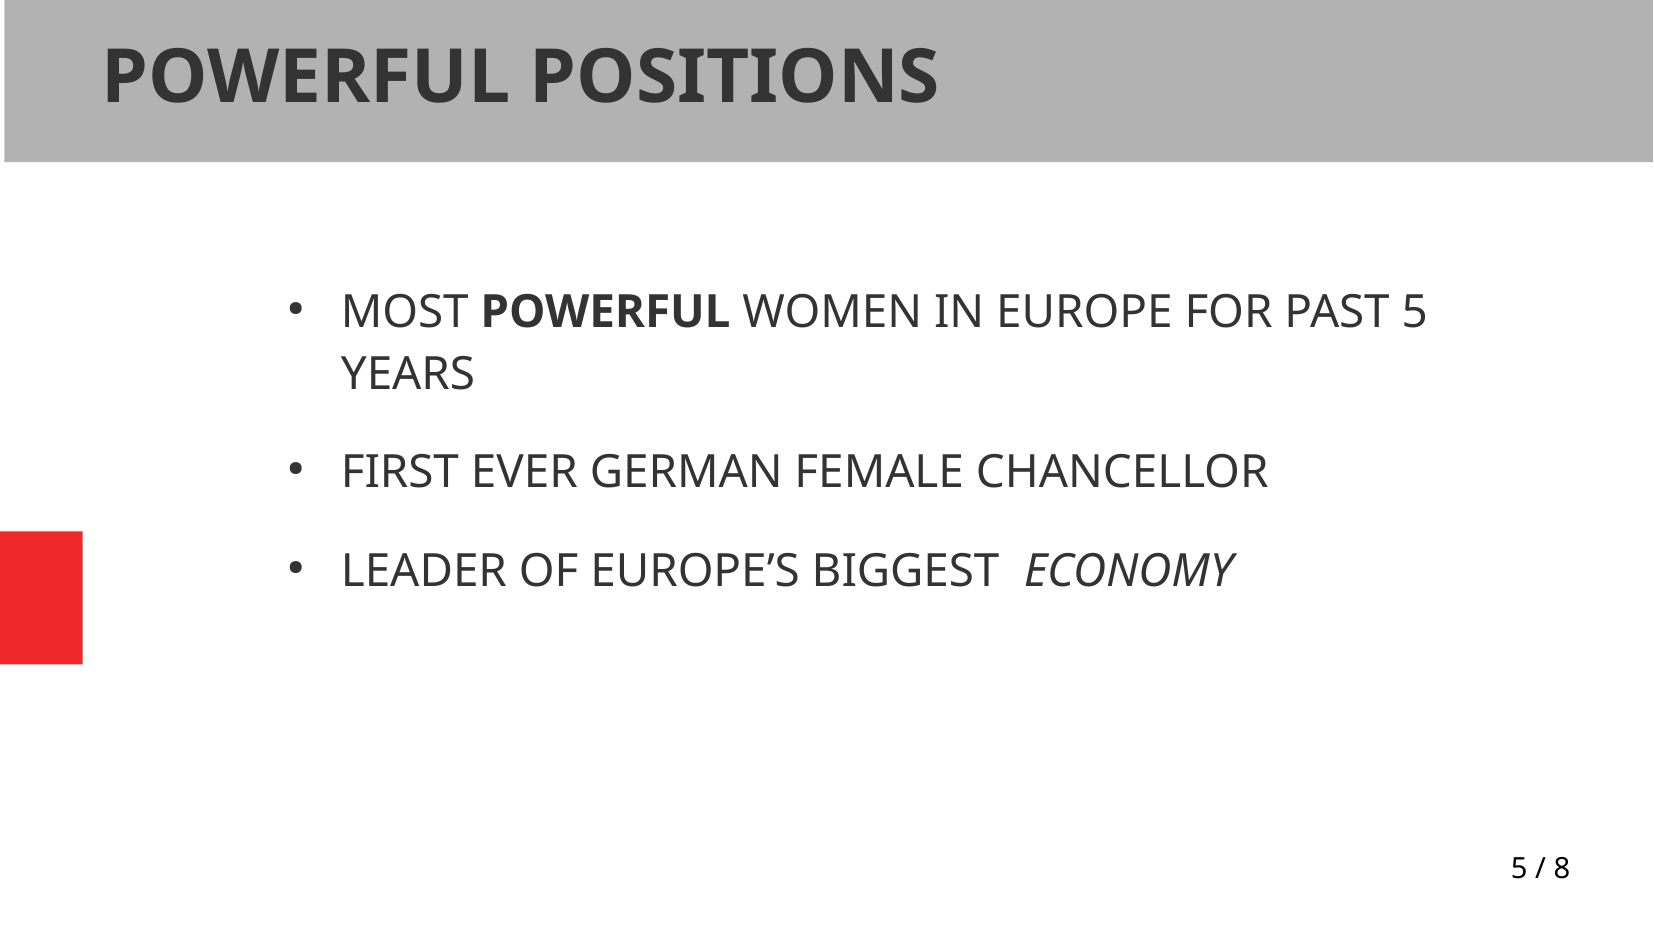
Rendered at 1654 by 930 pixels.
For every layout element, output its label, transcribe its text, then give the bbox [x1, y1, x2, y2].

list MOST POWERFUL WOMEN IN EUROPE FOR PAST 5 YEARS FIRST EVER GERMAN FEMALE CHANCELLOR LEADER OF EUROPE’S BIGGEST ECONOMY [270, 278, 1531, 811]
text_box [810, 445, 841, 516]
title POWERFUL POSITIONS [4, 0, 1653, 163]
